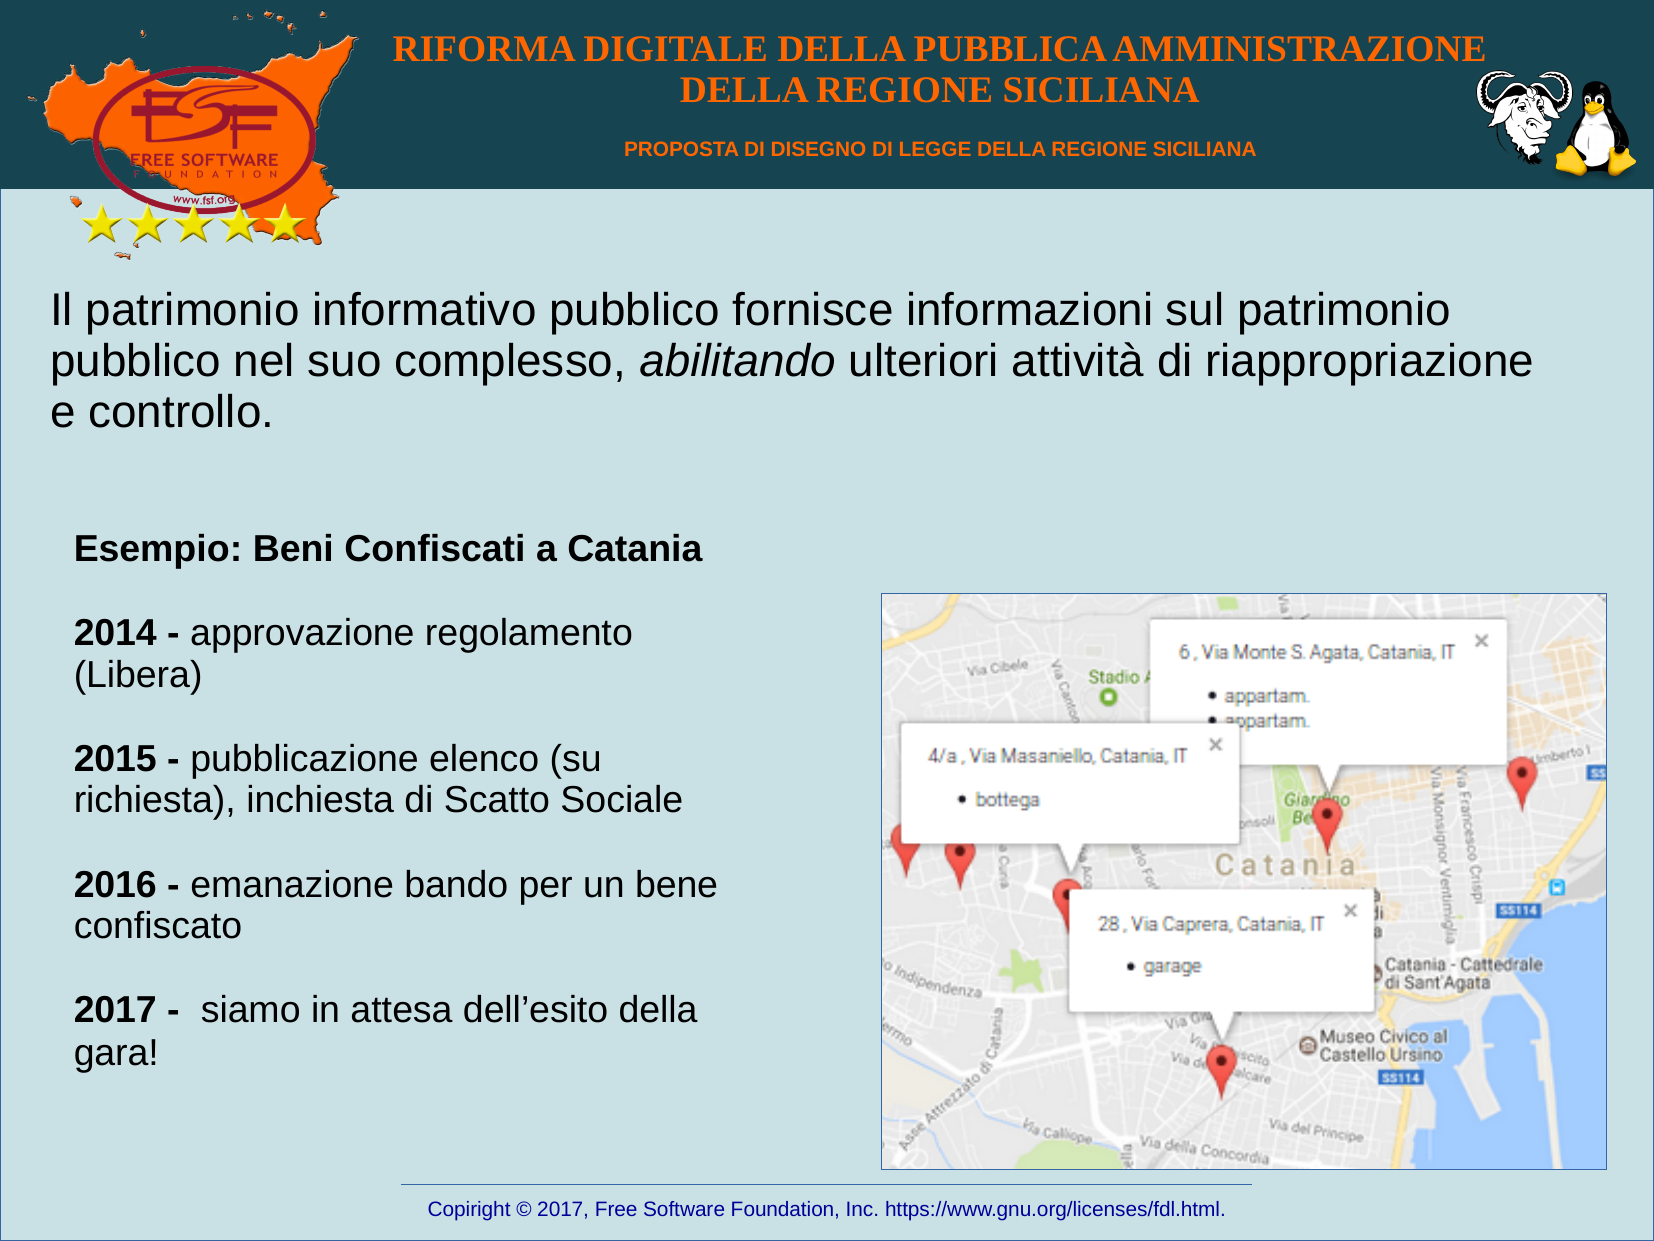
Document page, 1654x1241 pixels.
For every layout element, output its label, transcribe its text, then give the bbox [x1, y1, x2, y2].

text_box Il patrimonio informativo pubblico fornisce informazioni sul patrimonio pubblico nel suo complesso, abilitando ulteriori attività di riappropriazione e controllo. [35, 276, 1583, 445]
text_box Esempio: Beni Confiscati a Catania 2014 - approvazione regolamento (Libera) 2015 - pubblicazione elenco (su richiesta), inchiesta di Scatto Sociale 2016 - emanazione bando per un bene confiscato 2017 - siamo in attesa dell’esito della gara! [59, 519, 756, 1123]
picture [18, 0, 362, 306]
picture [1476, 70, 1636, 182]
picture [881, 593, 1607, 1170]
